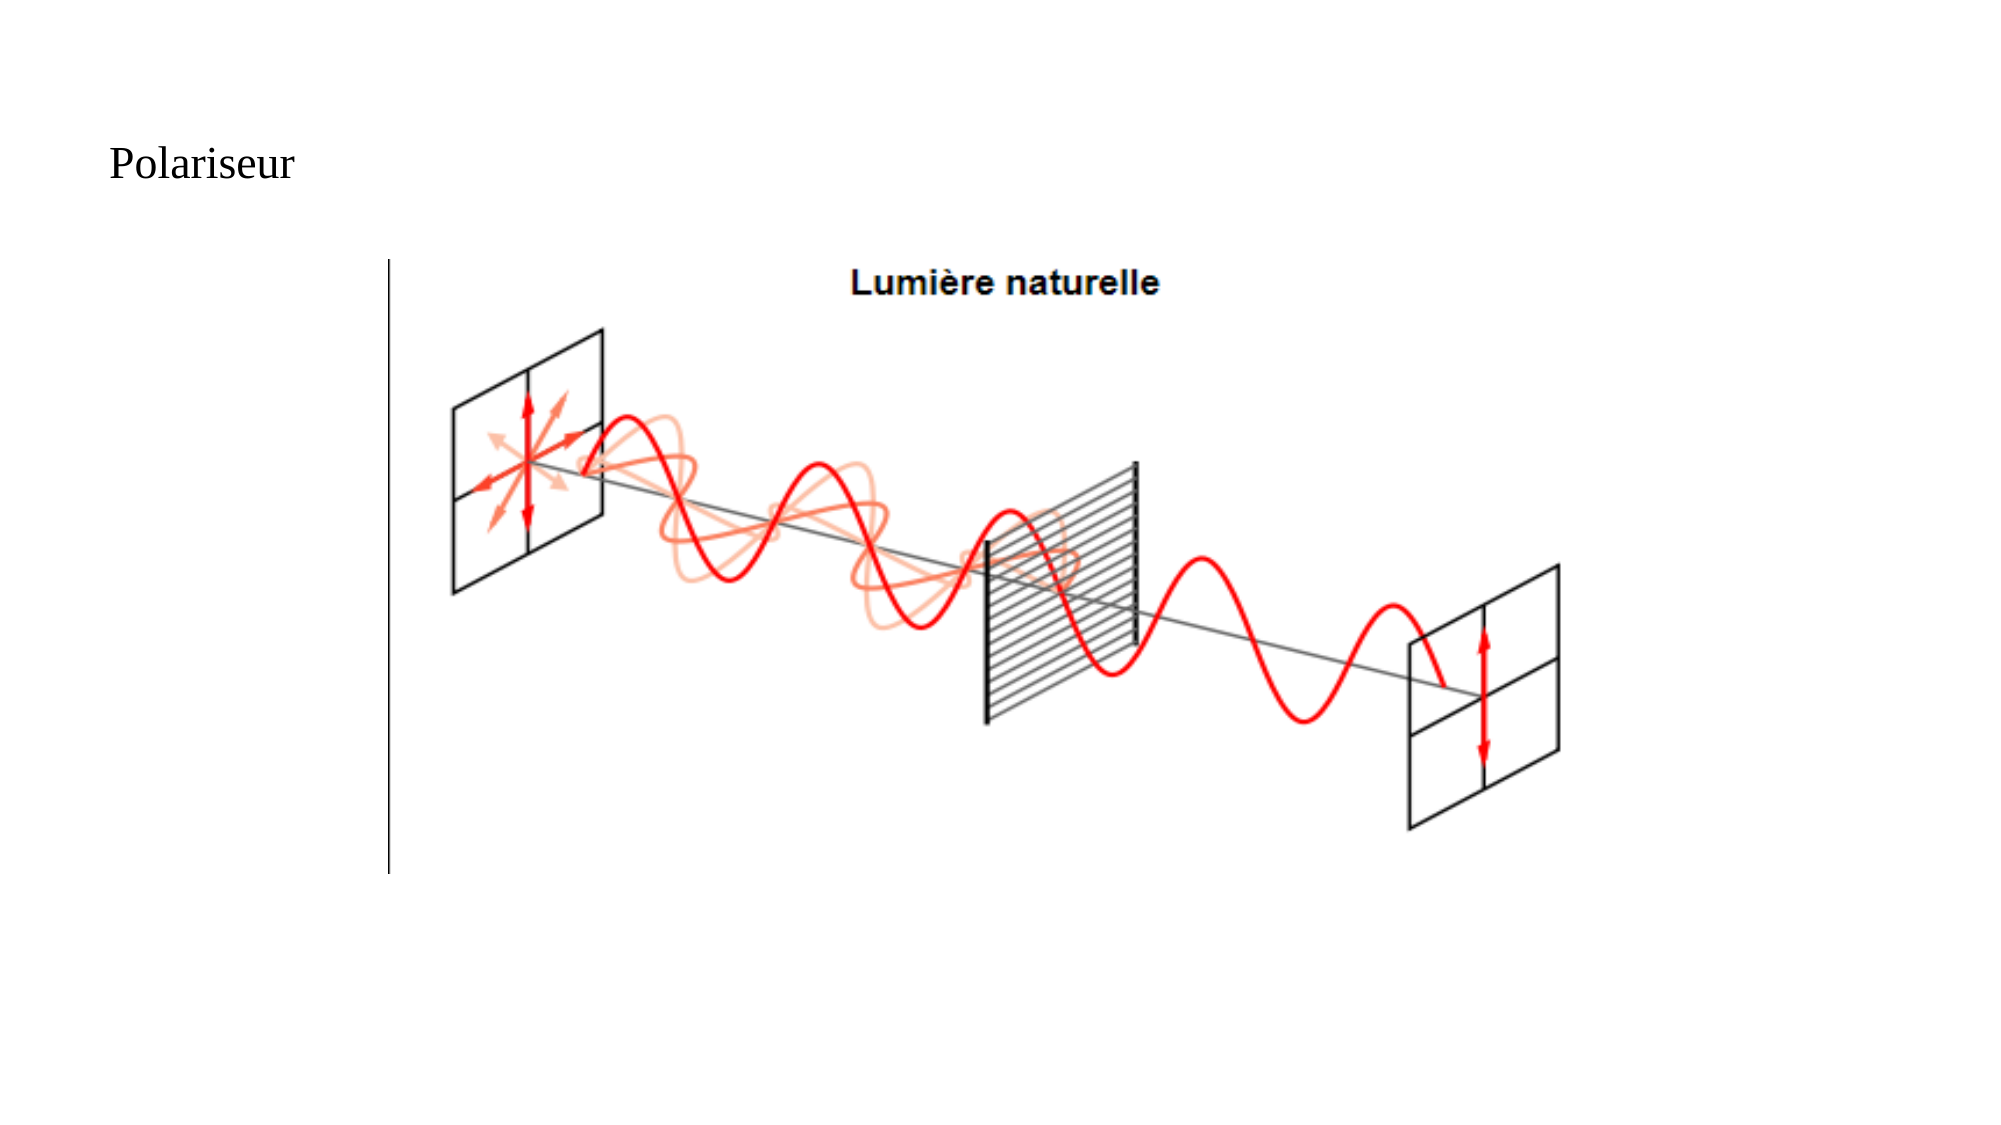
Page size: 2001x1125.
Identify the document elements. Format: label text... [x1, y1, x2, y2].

picture [388, 259, 1612, 875]
text_box Polariseur [94, 129, 438, 247]
